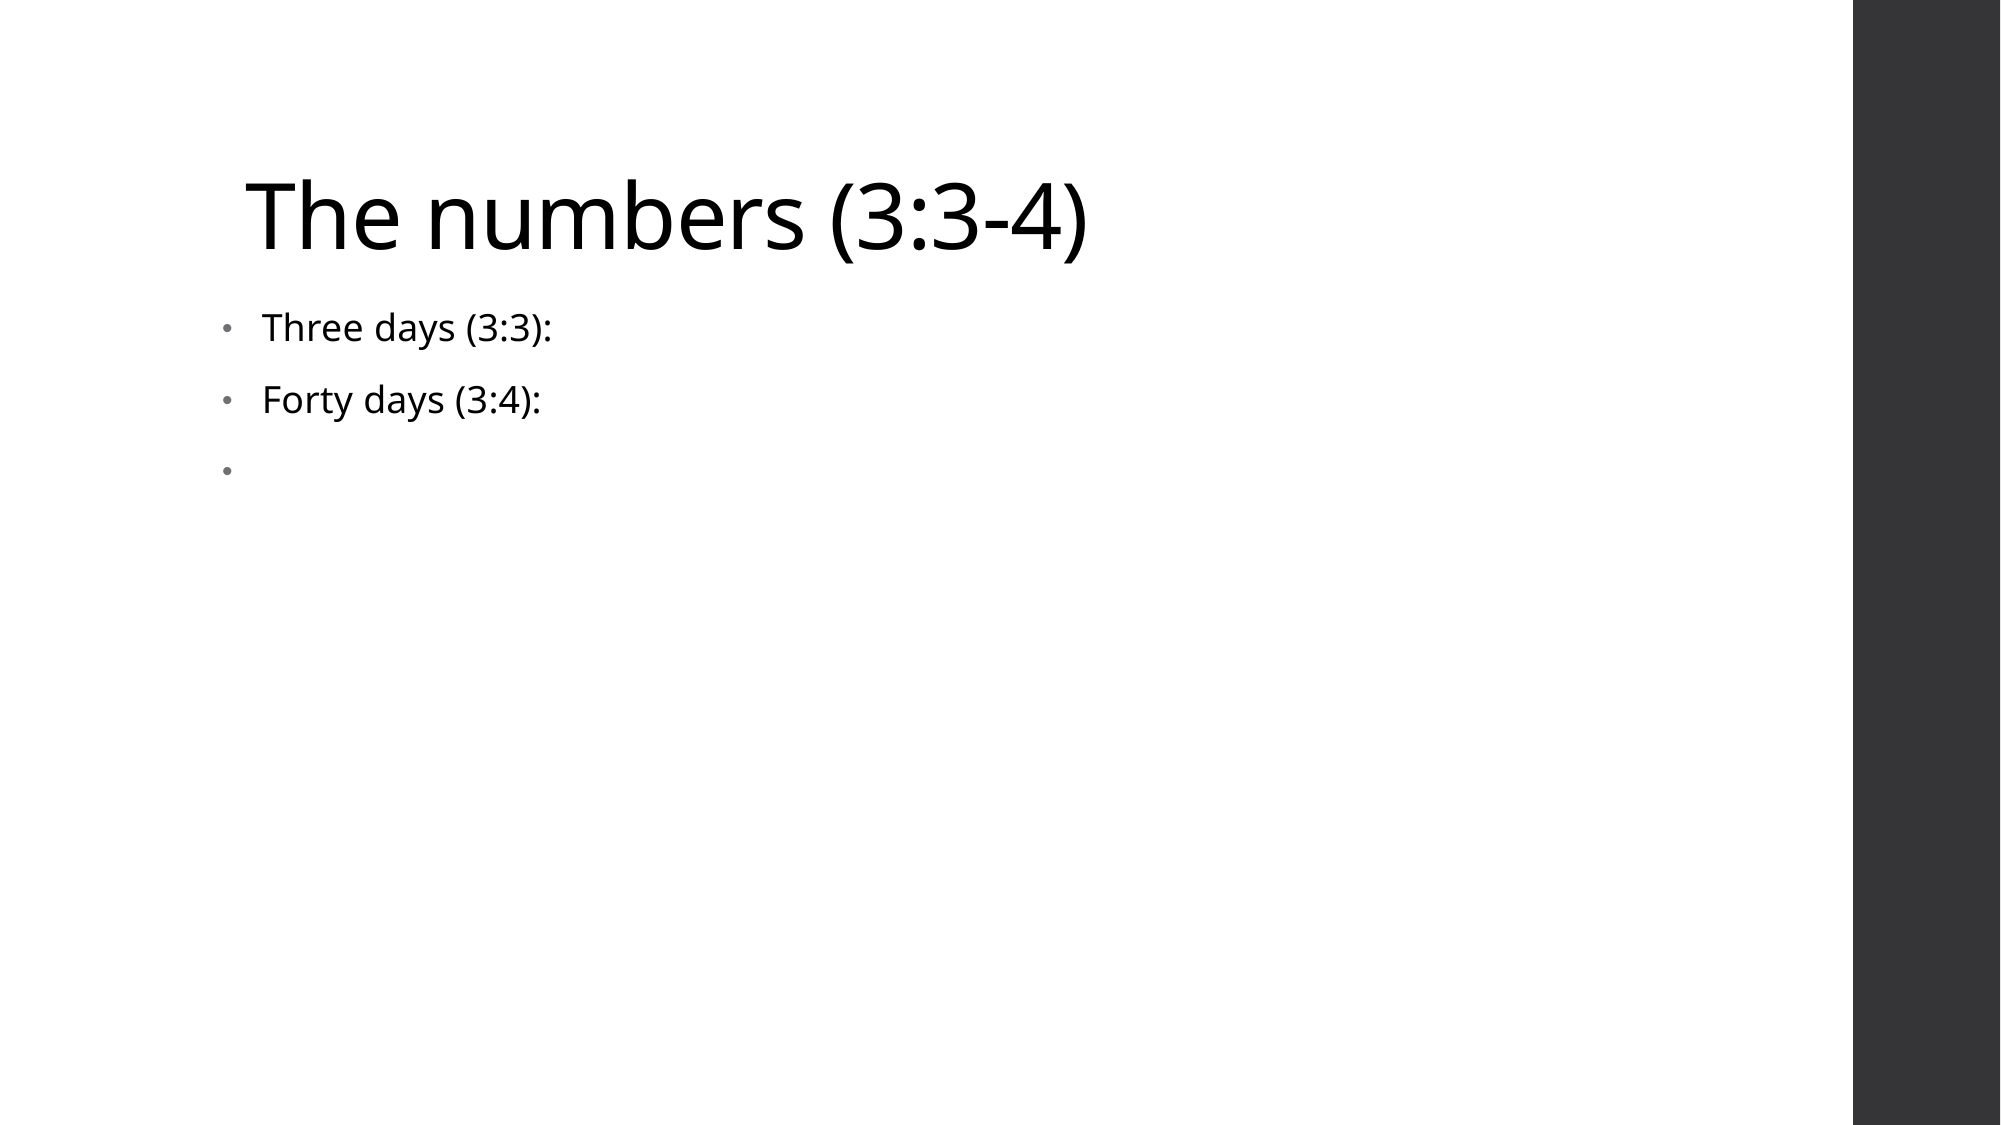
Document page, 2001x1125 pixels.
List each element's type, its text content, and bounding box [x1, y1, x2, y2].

list Three days (3:3): Forty days (3:4): [206, 299, 1617, 1014]
title The numbers (3:3-4) [206, 60, 1797, 278]
